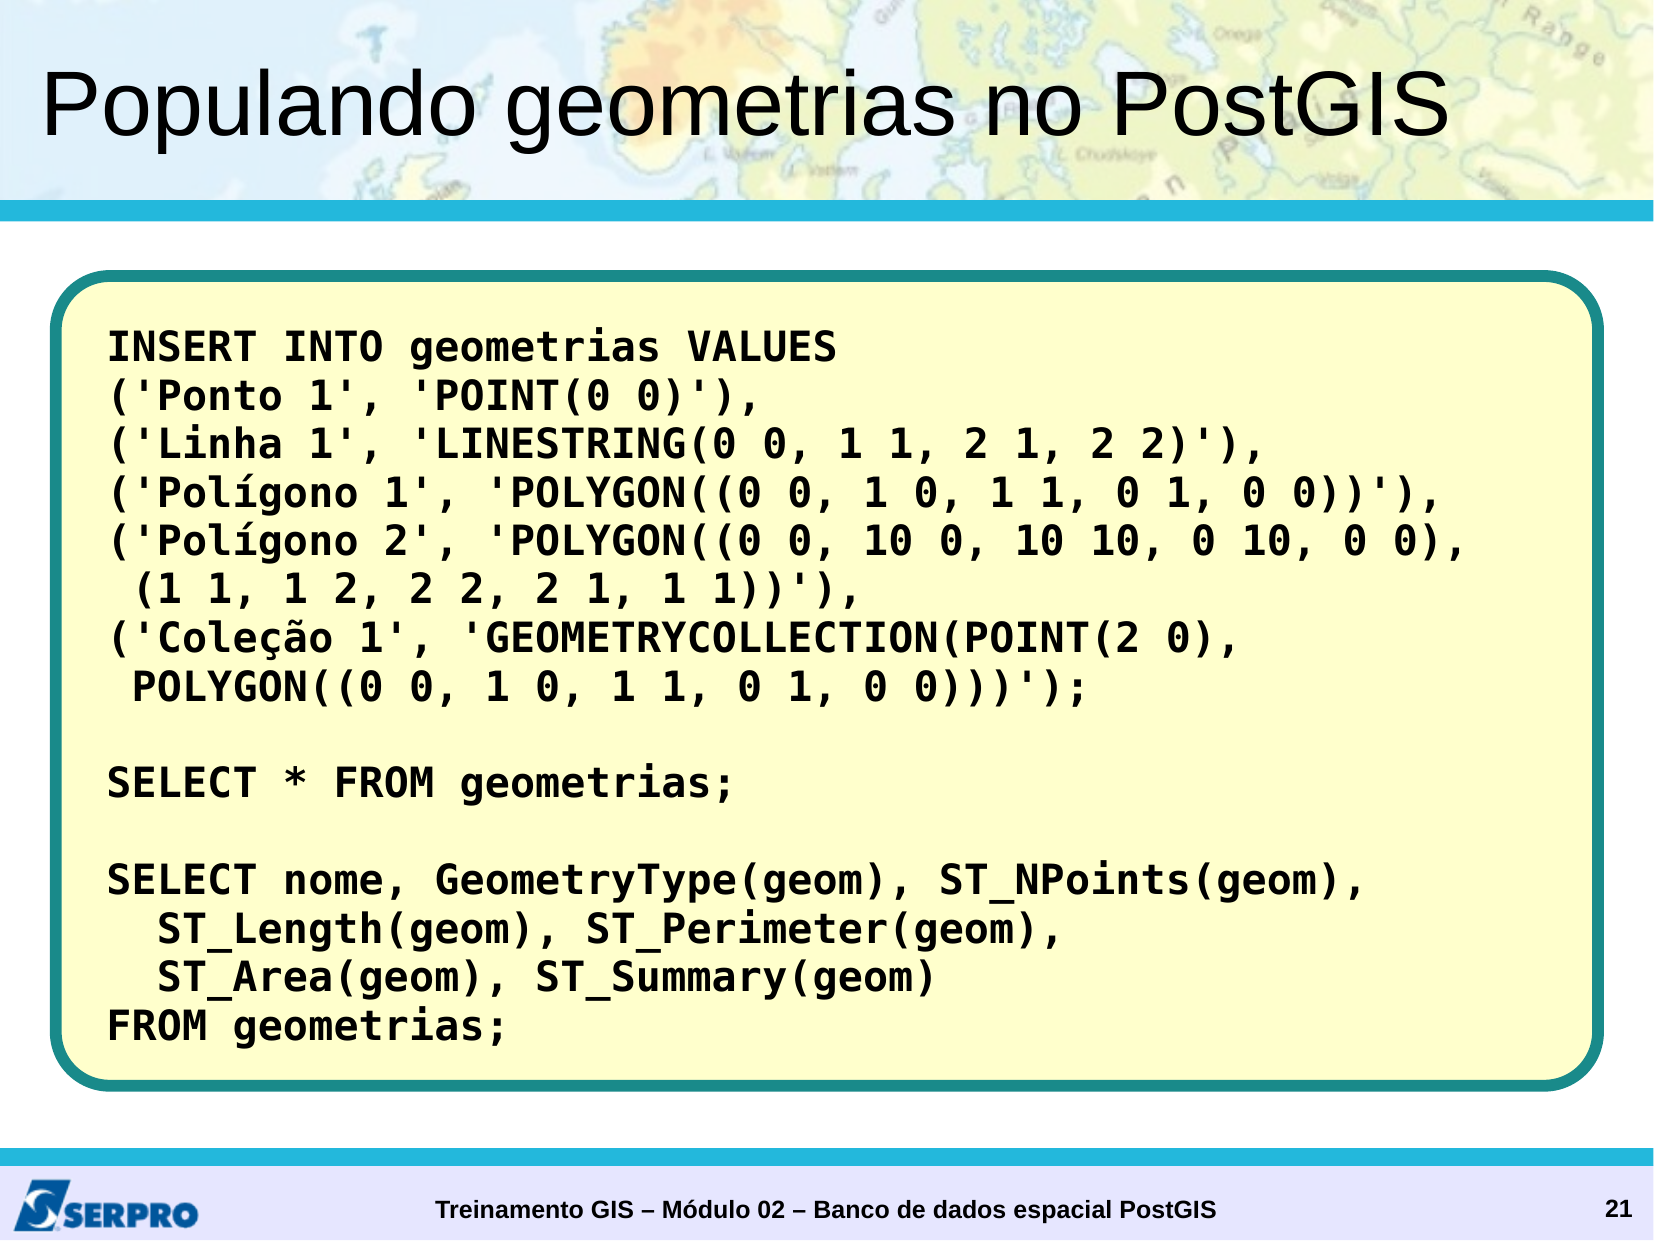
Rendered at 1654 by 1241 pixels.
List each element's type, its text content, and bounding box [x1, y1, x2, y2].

picture [10, 1177, 201, 1235]
text_box [55, 276, 1596, 1086]
title Populando geometrias no PostGIS [40, 49, 1614, 159]
text_box INSERT INTO geometrias VALUES ('Ponto 1', 'POINT(0 0)'), ('Linha 1', 'LINESTRING(0 0, 1 1, 2 1, 2 2)'), ('Polígono 1', 'POLYGON((0 0, 1 0, 1 1, 0 1, 0 0))'), ('Polígono 2', 'POLYGON((0 0, 10 0, 10 10, 0 10, 0 0), (1 1, 1 2, 2 2, 2 1, 1 1))'), ('Coleção 1', 'GEOMETRYCOLLECTION(POINT(2 0), POLYGON((0 0, 1 0, 1 1, 0 1, 0 0)))'); SELECT * FROM geometrias; SELECT nome, GeometryType(geom), ST_NPoints(geom), ST_Length(geom), ST_Perimeter(geom), ST_Area(geom), ST_Summary(geom) FROM geometrias; [91, 315, 1599, 1058]
